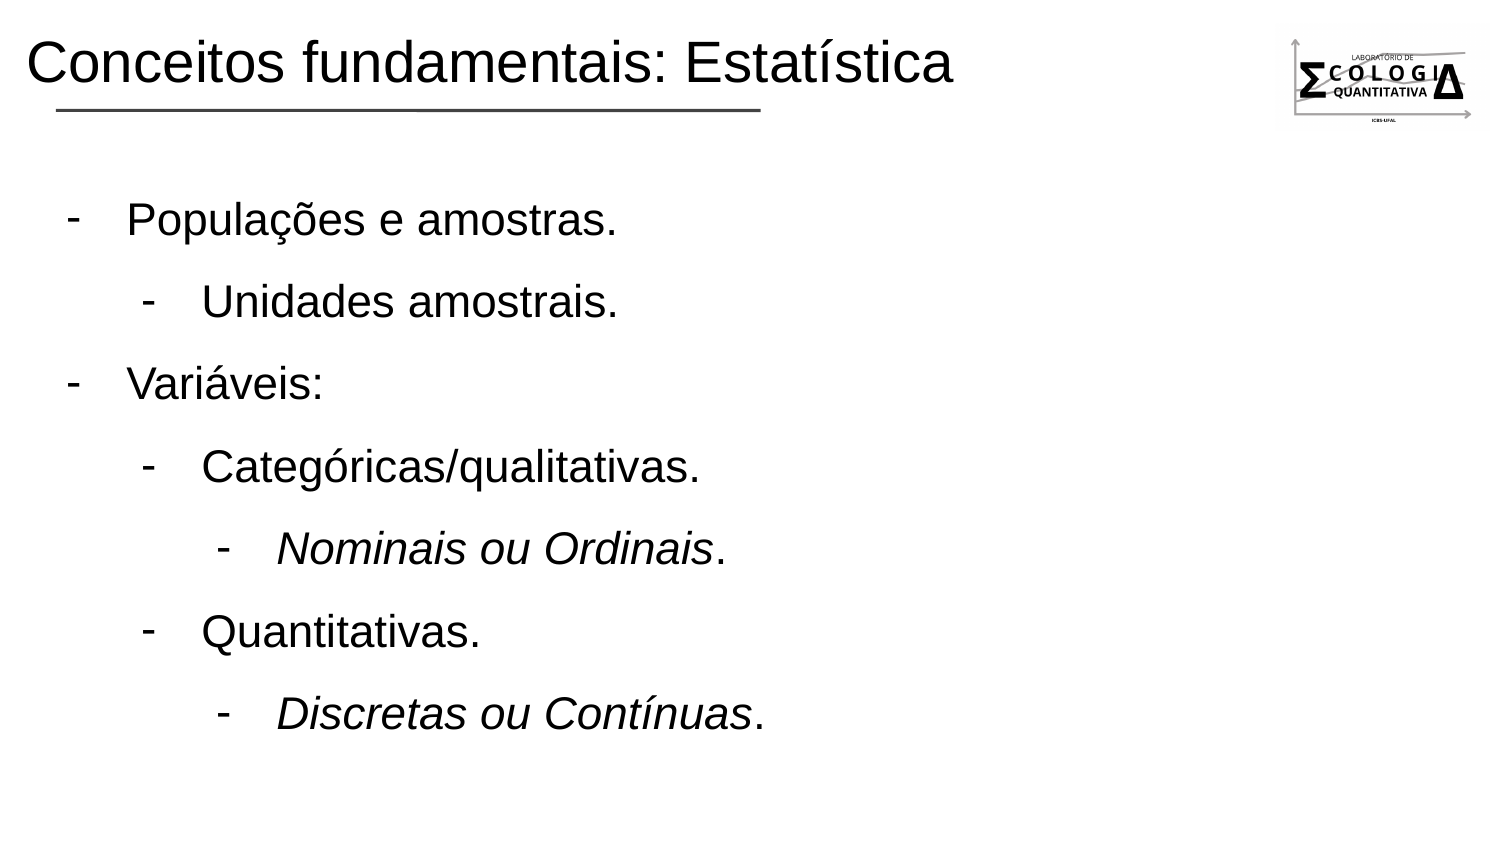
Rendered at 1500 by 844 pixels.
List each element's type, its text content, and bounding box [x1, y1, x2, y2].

text_box Populações e amostras. Unidades amostrais. Variáveis: Categóricas/qualitativas. Nominais ou Ordinais. Quantitativas. Discretas ou Contínuas. [36, 146, 1427, 803]
picture [1275, 23, 1490, 131]
text_box Conceitos fundamentais: Estatística [11, 9, 1210, 117]
